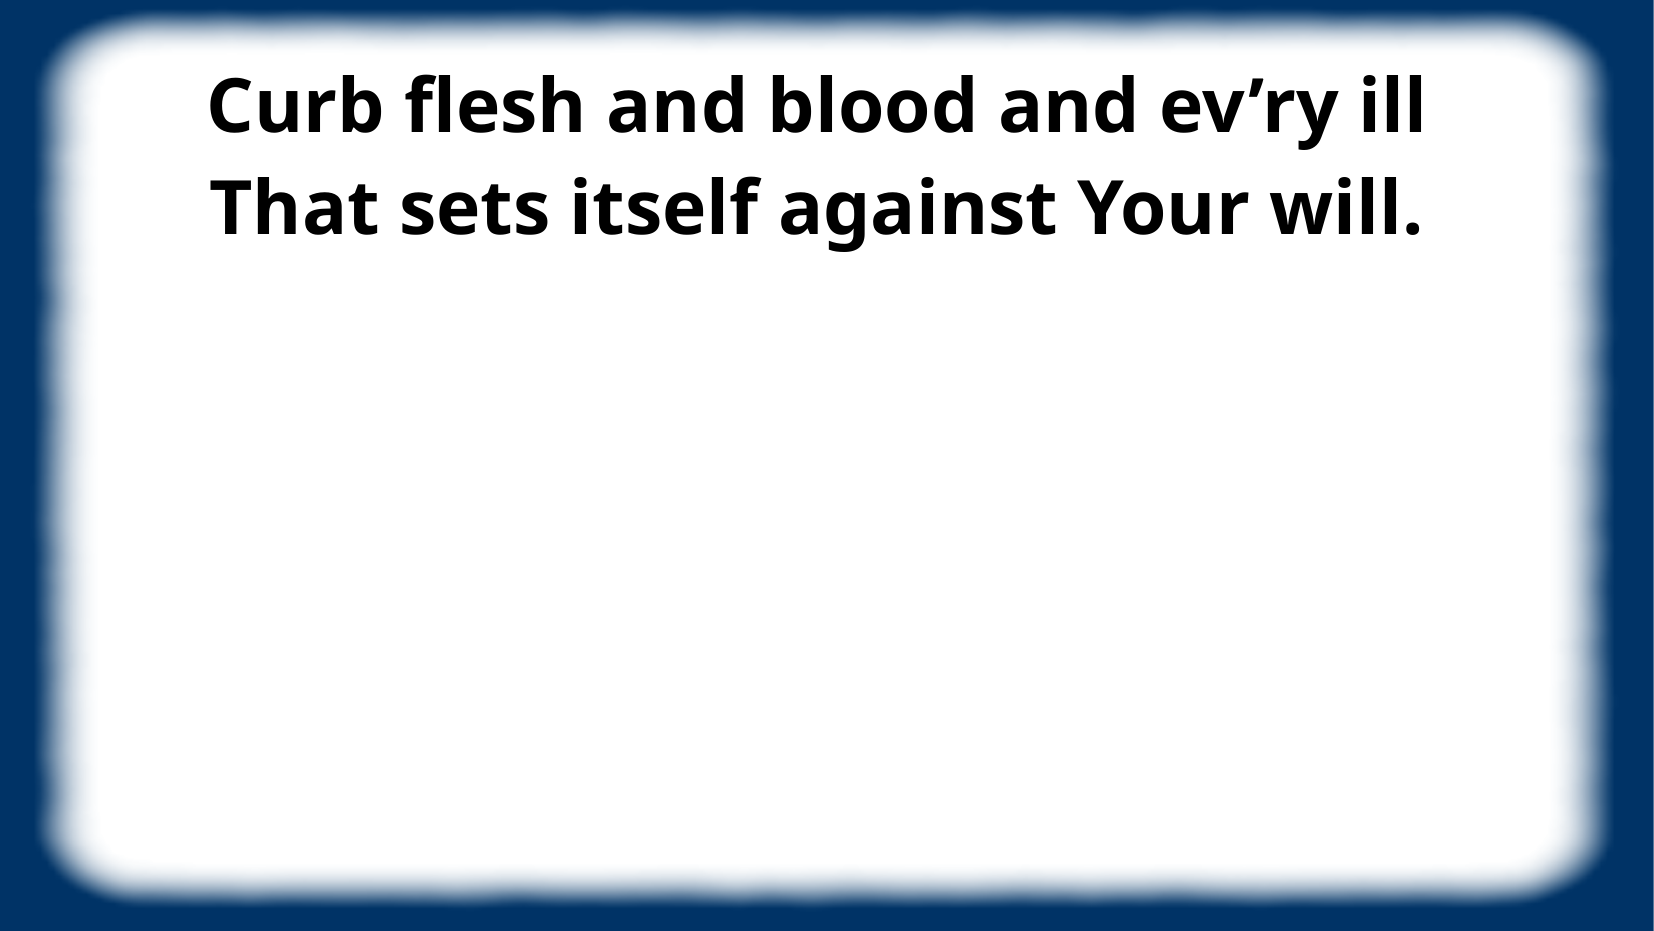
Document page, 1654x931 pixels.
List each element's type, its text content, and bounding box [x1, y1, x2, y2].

text_box Curb flesh and blood and ev’ry ill That sets itself against Your will. [75, 45, 1561, 260]
picture [0, 0, 1654, 931]
